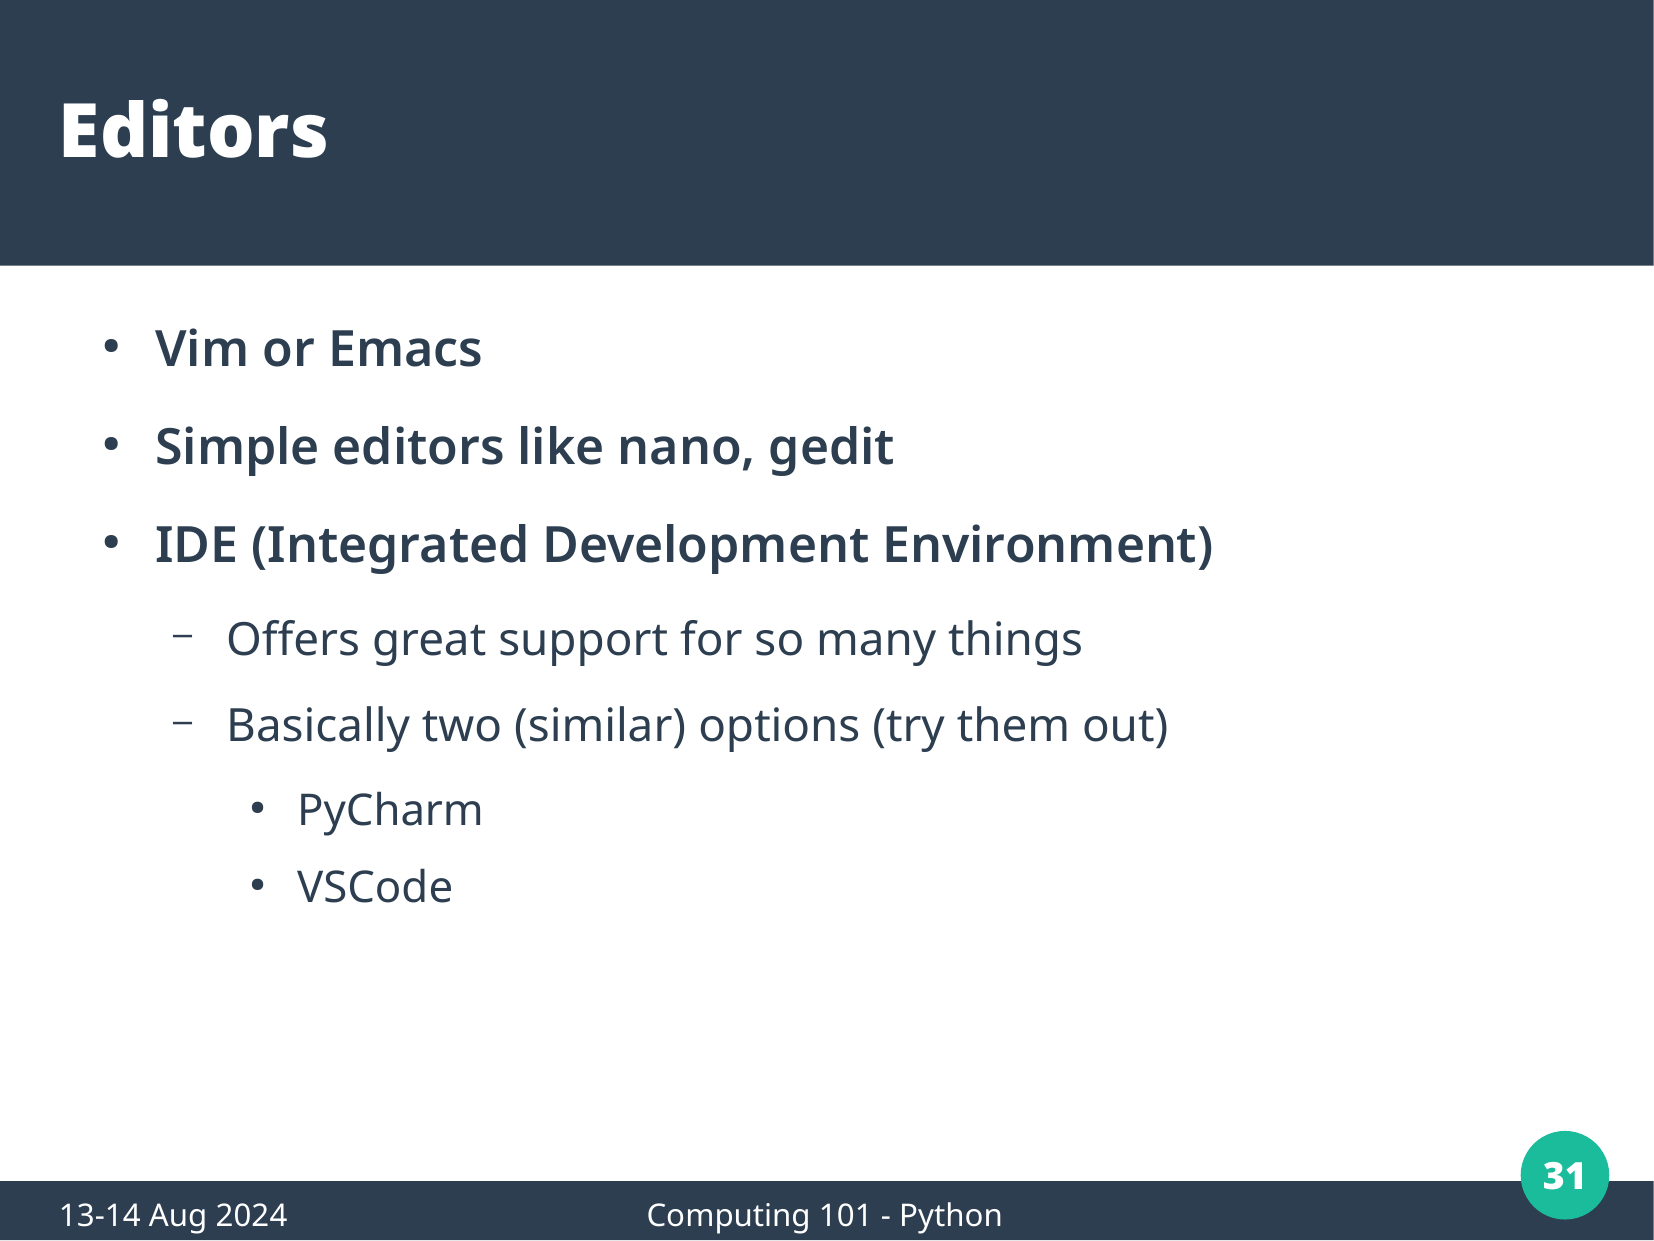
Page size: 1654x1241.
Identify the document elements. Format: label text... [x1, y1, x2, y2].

title Editors [59, 49, 1595, 207]
list Vim or Emacs Simple editors like nano, gedit IDE (Integrated Development Environment) Offers great support for so many things Basically two (similar) options (try them out) PyCharm VSCode [84, 313, 1621, 1141]
